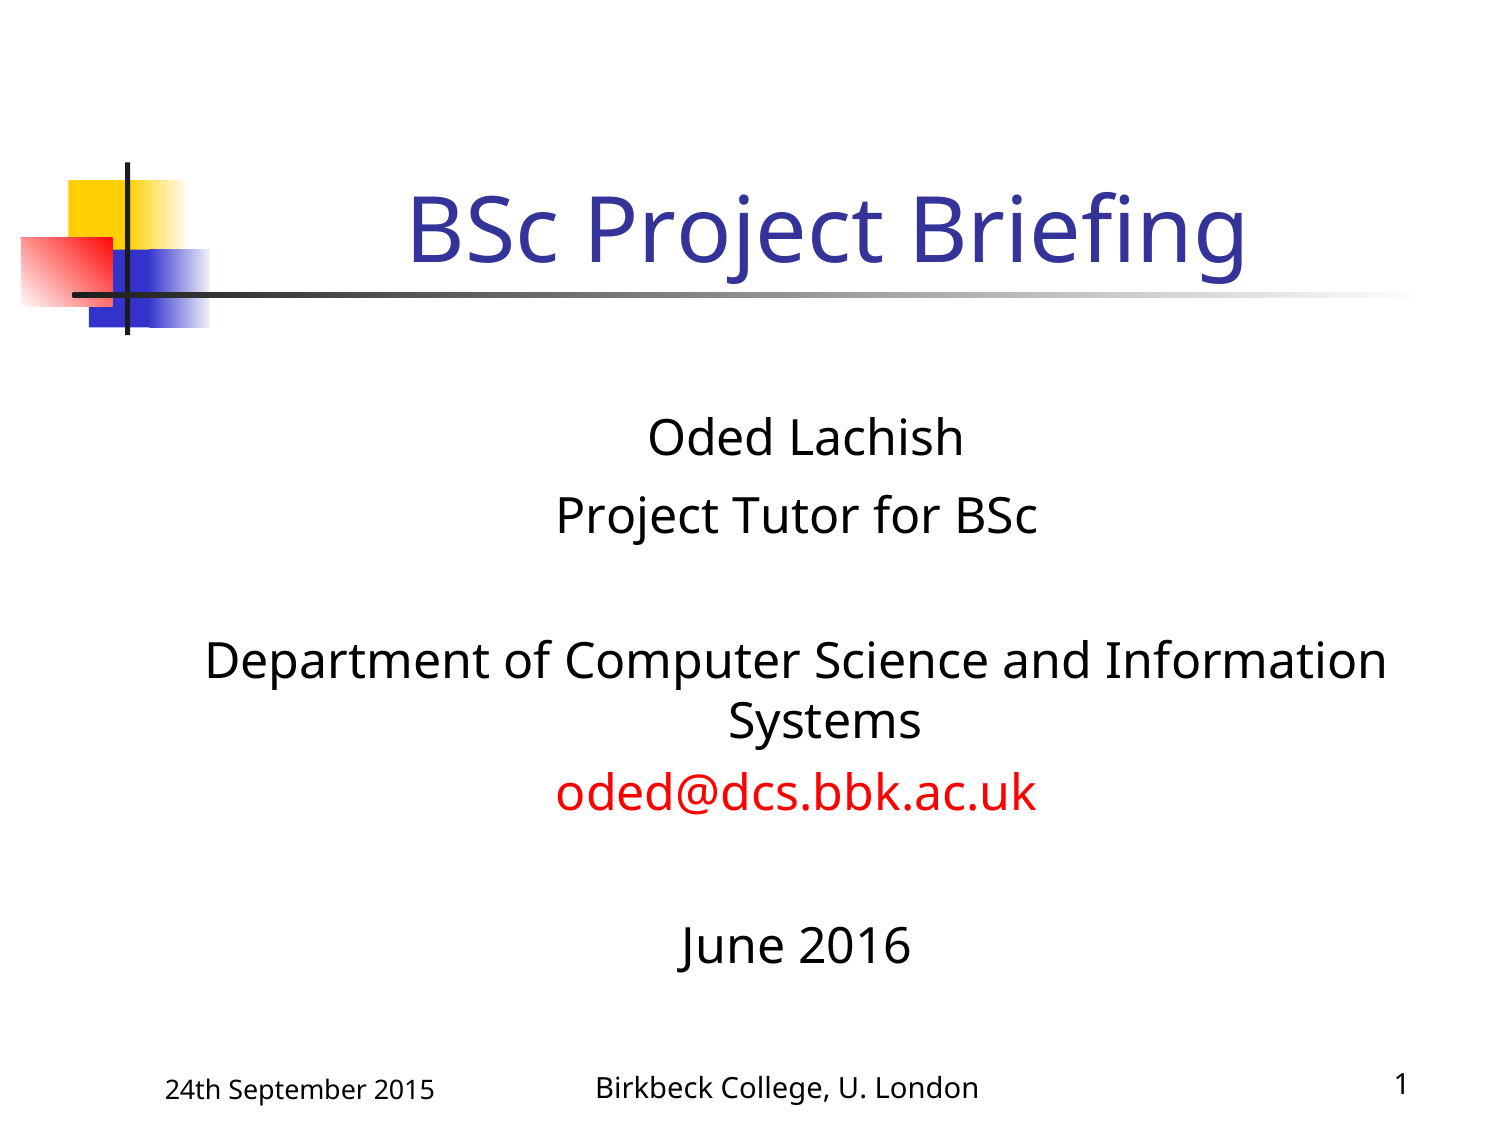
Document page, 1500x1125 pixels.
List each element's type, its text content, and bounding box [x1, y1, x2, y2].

title BSc Project Briefing [188, 101, 1468, 289]
text_box 24th September 2015 [150, 1037, 463, 1113]
list Oded Lachish Project Tutor for BSc Department of Computer Science and Information Systems oded@dcs.bbk.ac.uk June 2016 [159, 373, 1435, 1006]
text_box Birkbeck College, U. London [549, 1037, 1026, 1113]
text_box <number> [1112, 1037, 1426, 1113]
